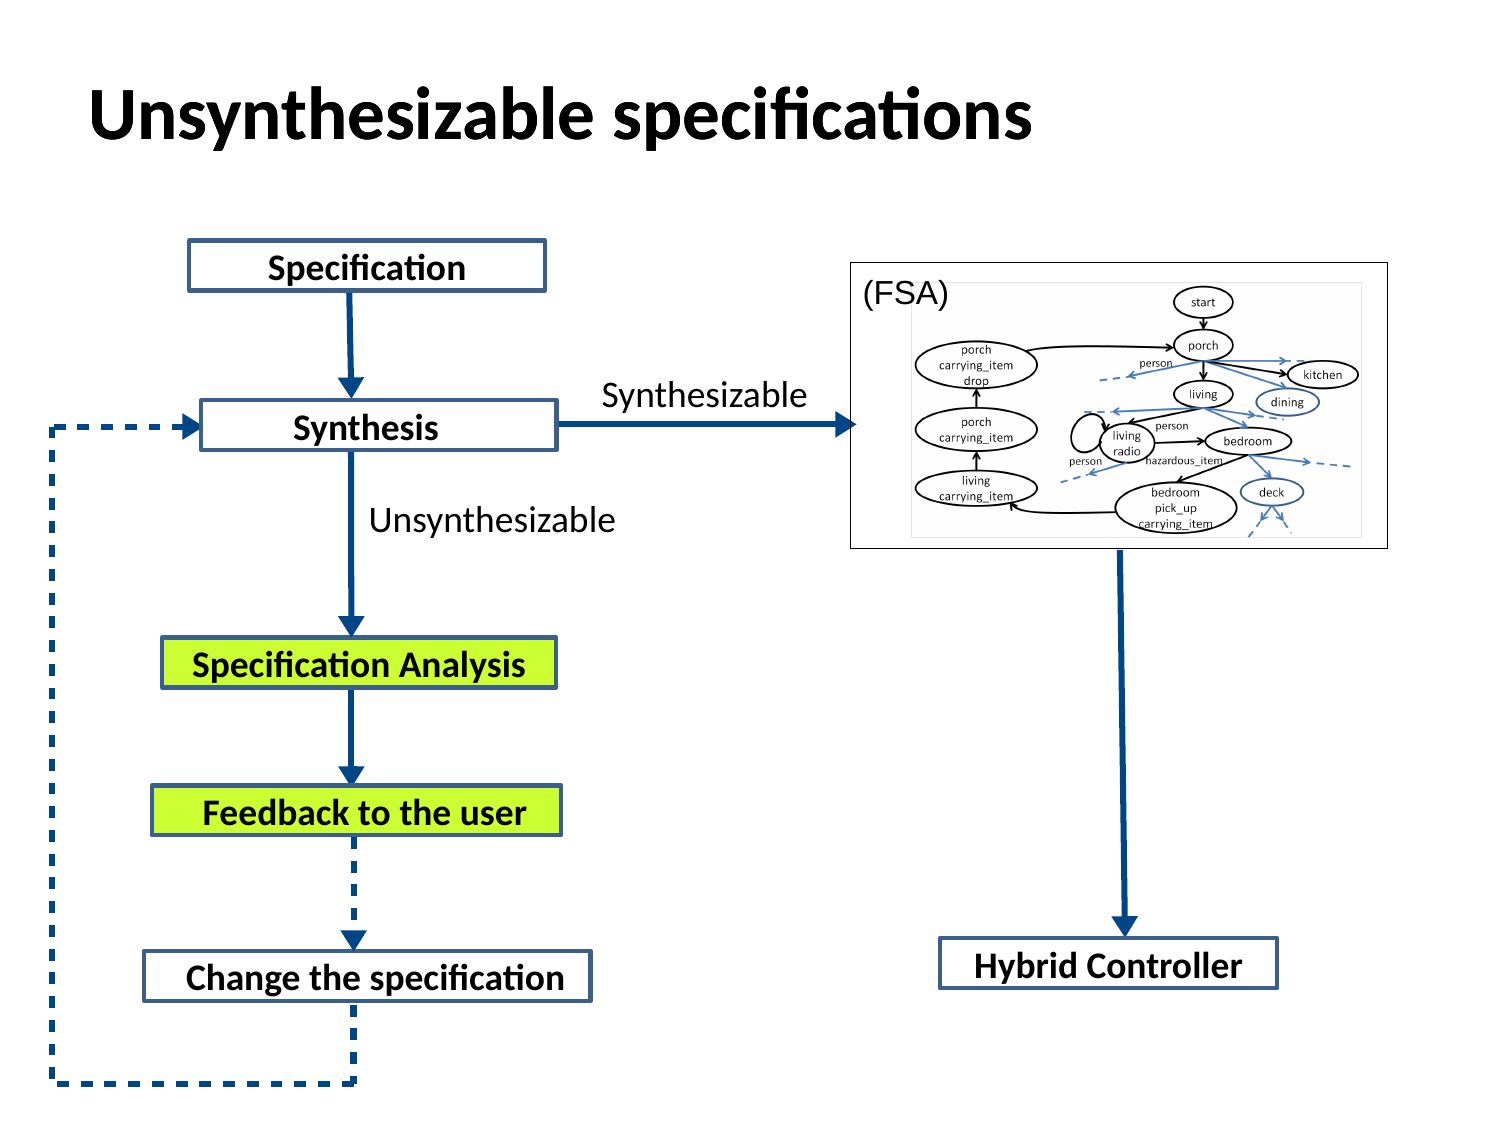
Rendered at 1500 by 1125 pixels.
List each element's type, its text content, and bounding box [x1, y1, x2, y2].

text_box Synthesizable [586, 362, 823, 423]
picture [911, 282, 1362, 538]
text_box Specification [189, 240, 545, 291]
text_box Change the specification [144, 950, 591, 1001]
text_box Unsynthesizable [355, 487, 632, 548]
text_box Synthesis [201, 399, 557, 450]
text_box Hybrid Controller [939, 938, 1278, 989]
text_box Feedback to the user [152, 785, 562, 836]
text_box Unsynthesizable specifications [73, 57, 1050, 163]
text_box Specification Analysis [162, 637, 557, 688]
text_box (FSA) [847, 263, 1070, 319]
